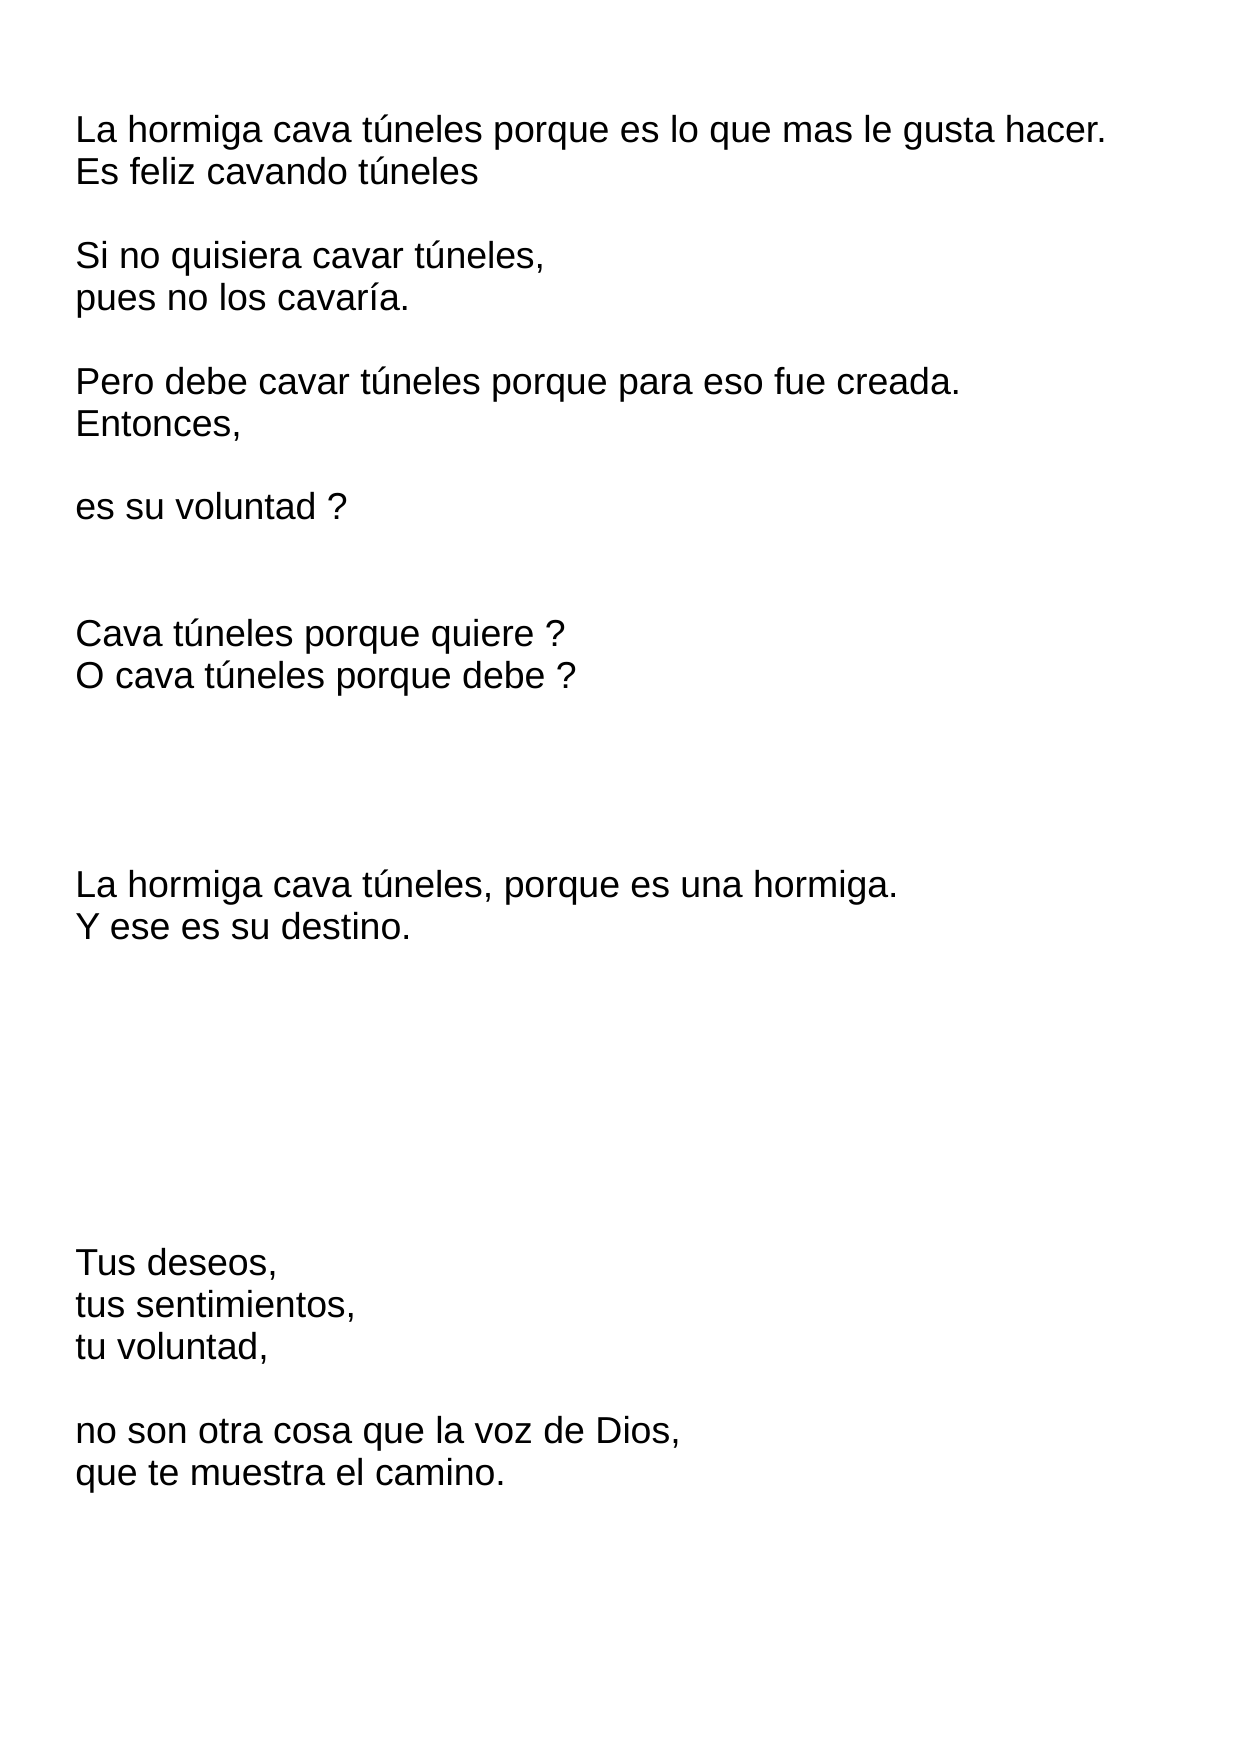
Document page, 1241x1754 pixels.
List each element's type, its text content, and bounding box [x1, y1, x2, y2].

text_box La hormiga cava túneles porque es lo que mas le gusta hacer. Es feliz cavando túneles Si no quisiera cavar túneles, pues no los cavaría. Pero debe cavar túneles porque para eso fue creada. Entonces, es su voluntad ? Cava túneles porque quiere ? O cava túneles porque debe ? La hormiga cava túneles, porque es una hormiga. Y ese es su destino. Tus deseos, tus sentimientos, tu voluntad, no son otra cosa que la voz de Dios, que te muestra el camino. [60, 58, 1182, 1754]
